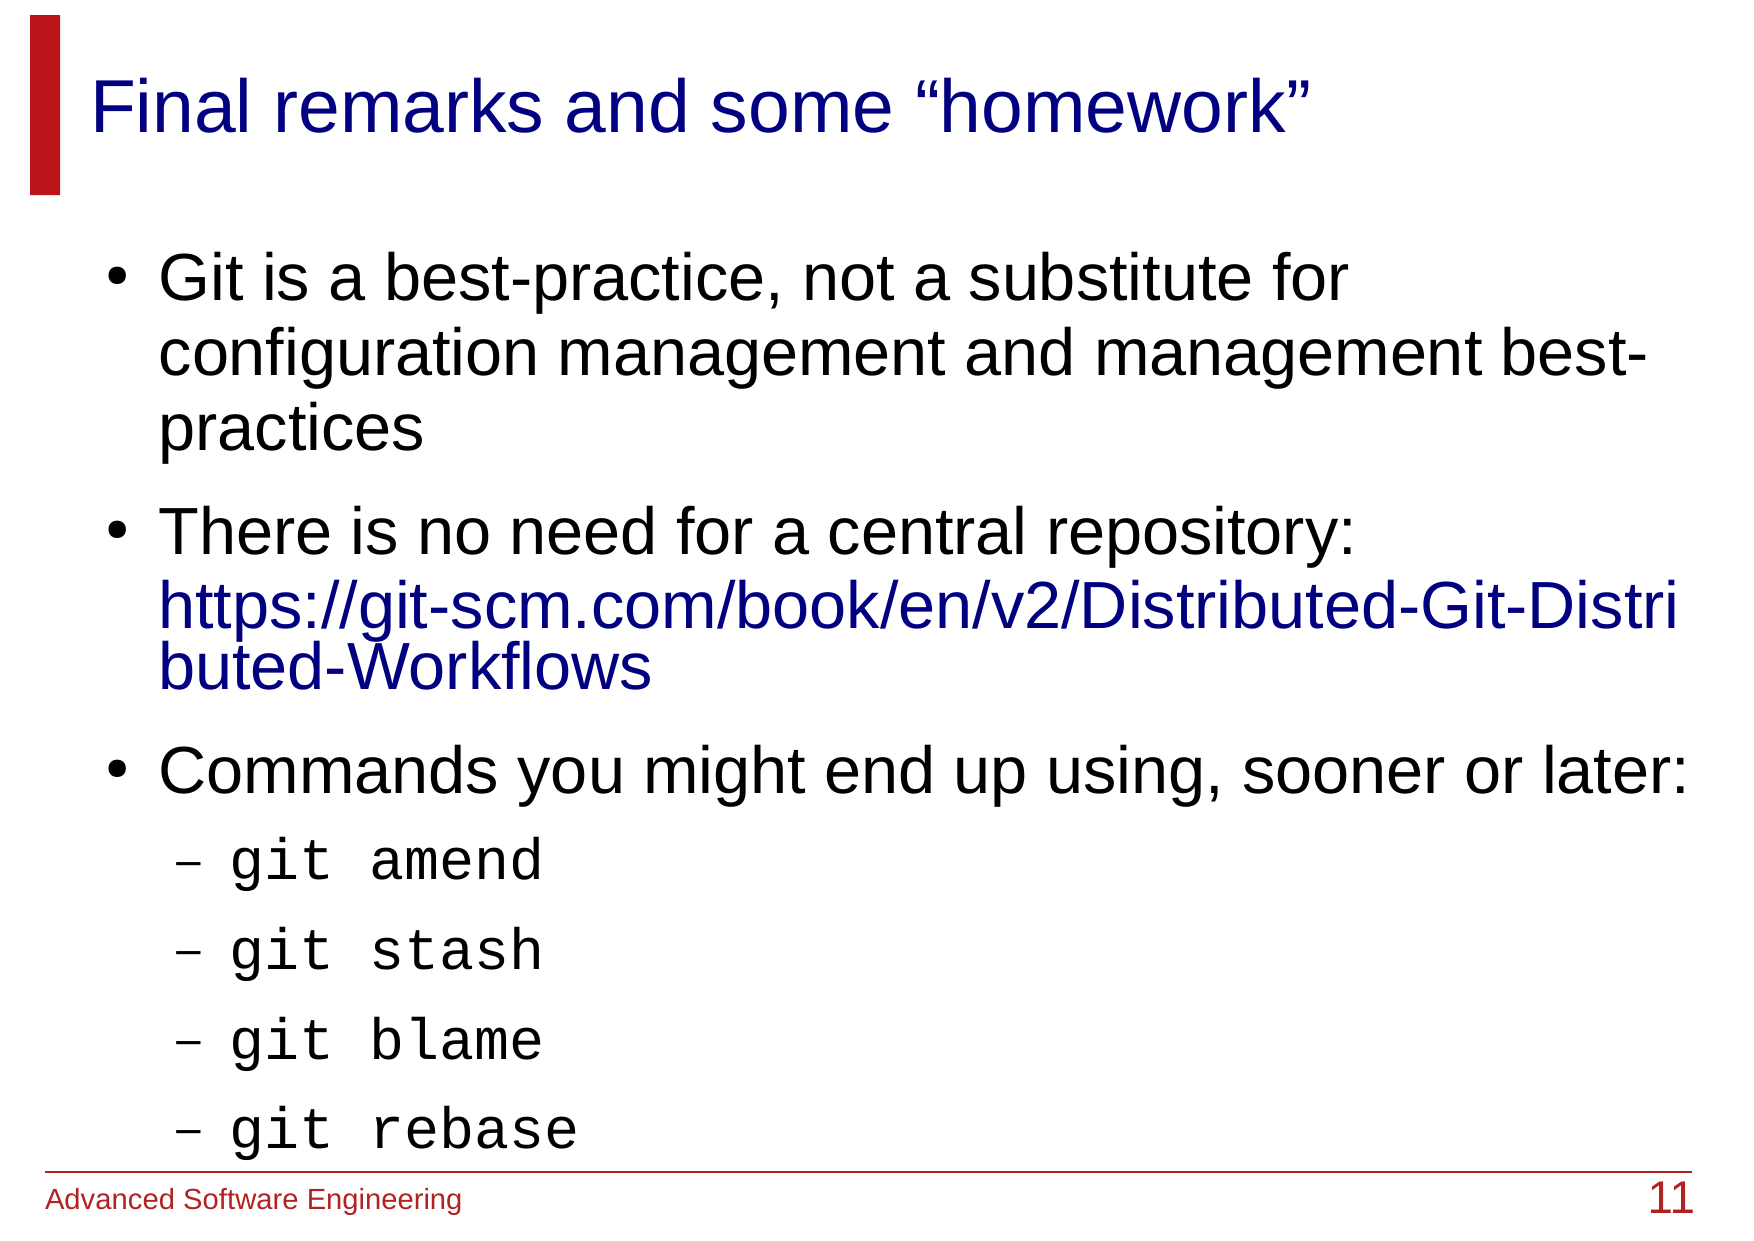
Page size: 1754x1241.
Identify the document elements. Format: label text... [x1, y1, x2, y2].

title Final remarks and some “homework” [90, 17, 1696, 196]
list Git is a best-practice, not a substitute for configuration management and management best-practices There is no need for a central repository: https://git-scm.com/book/en/v2/Distributed-Git-Distributed-Workflows Commands you might end up using, sooner or later: git amend git stash git blame git rebase [87, 240, 1696, 1130]
